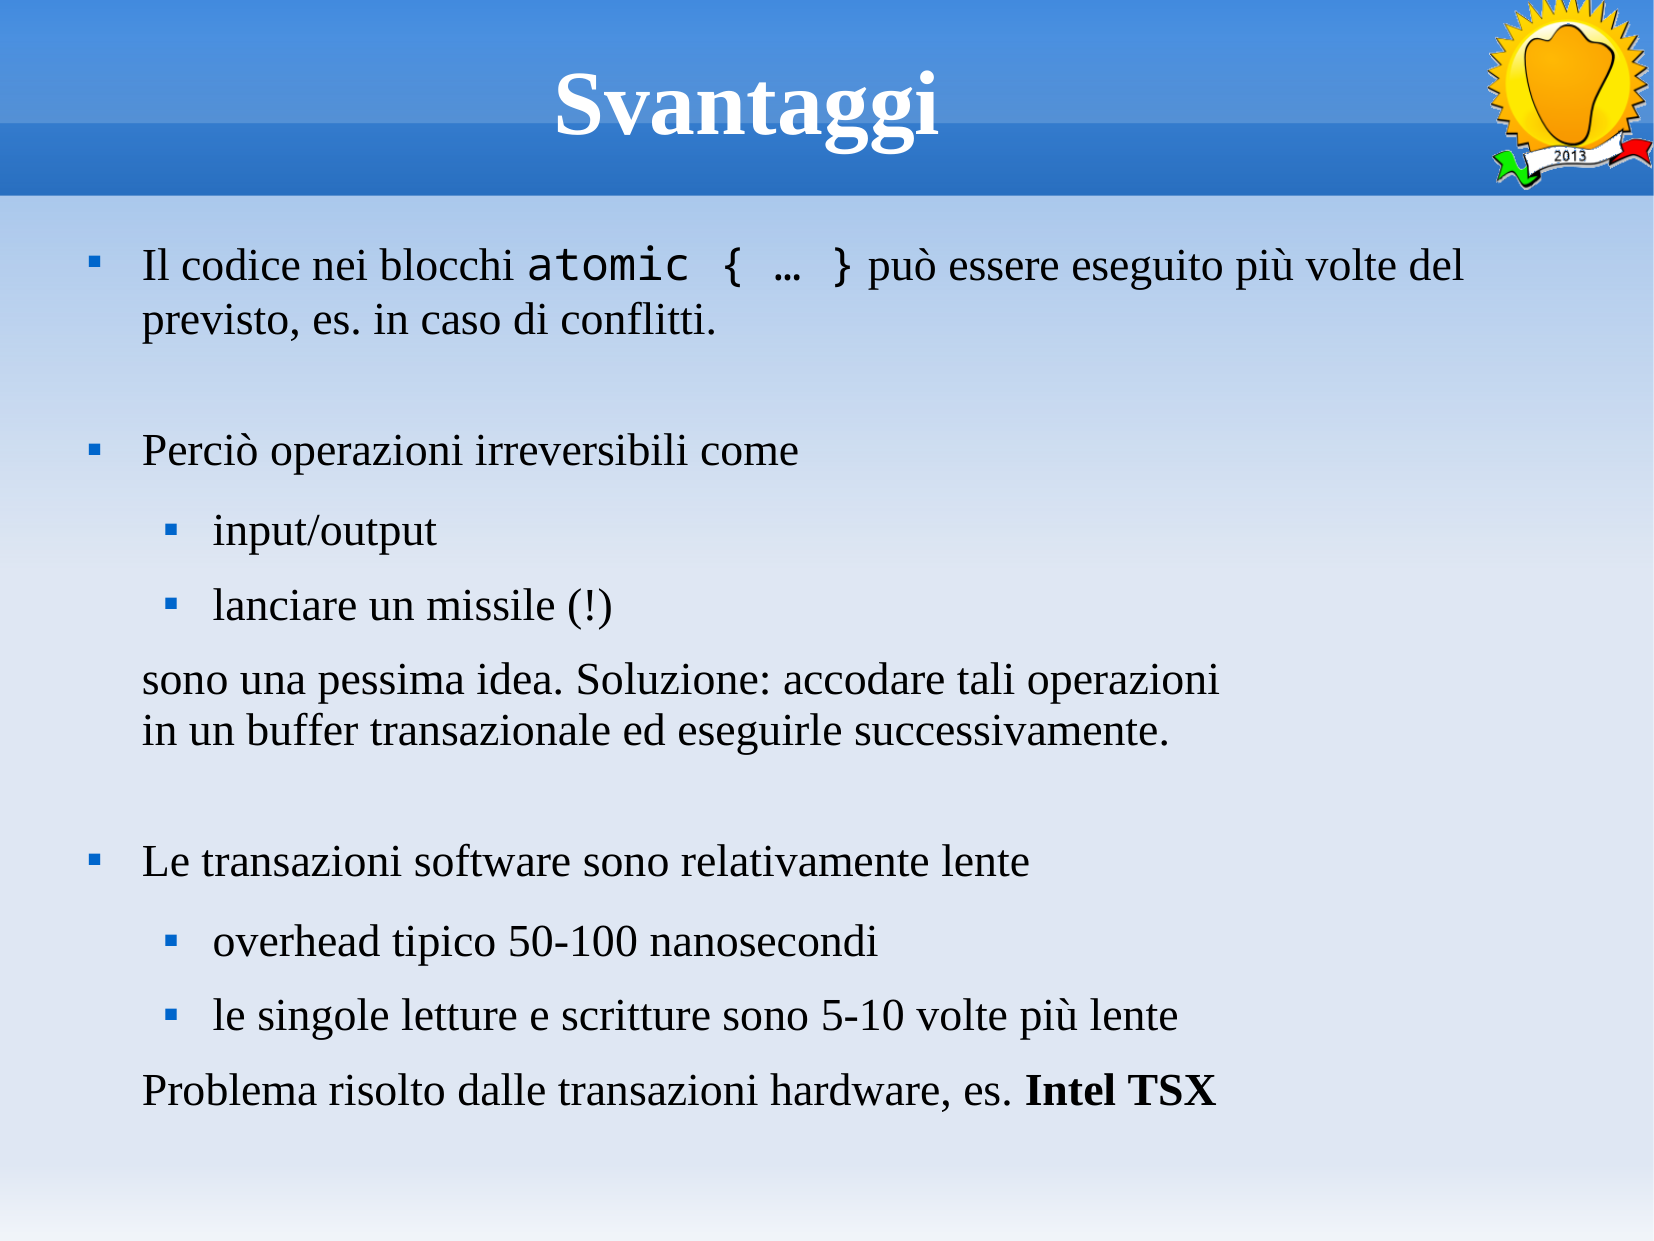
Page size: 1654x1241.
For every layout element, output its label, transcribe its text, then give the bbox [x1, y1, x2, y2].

title Svantaggi [76, 7, 1418, 200]
list Il codice nei blocchi atomic { … } può essere eseguito più volte del previsto, es. in caso di conflitti. Perciò operazioni irreversibili come input/output lanciare un missile (!) sono una pessima idea. Soluzione: accodare tali operazioni in un buffer transazionale ed eseguirle successivamente. Le transazioni software sono relativamente lente overhead tipico 50-100 nanosecondi le singole letture e scritture sono 5-10 volte più lente Problema risolto dalle transazioni hardware, es. Intel TSX [70, 231, 1560, 1158]
picture [0, 0, 1654, 1241]
